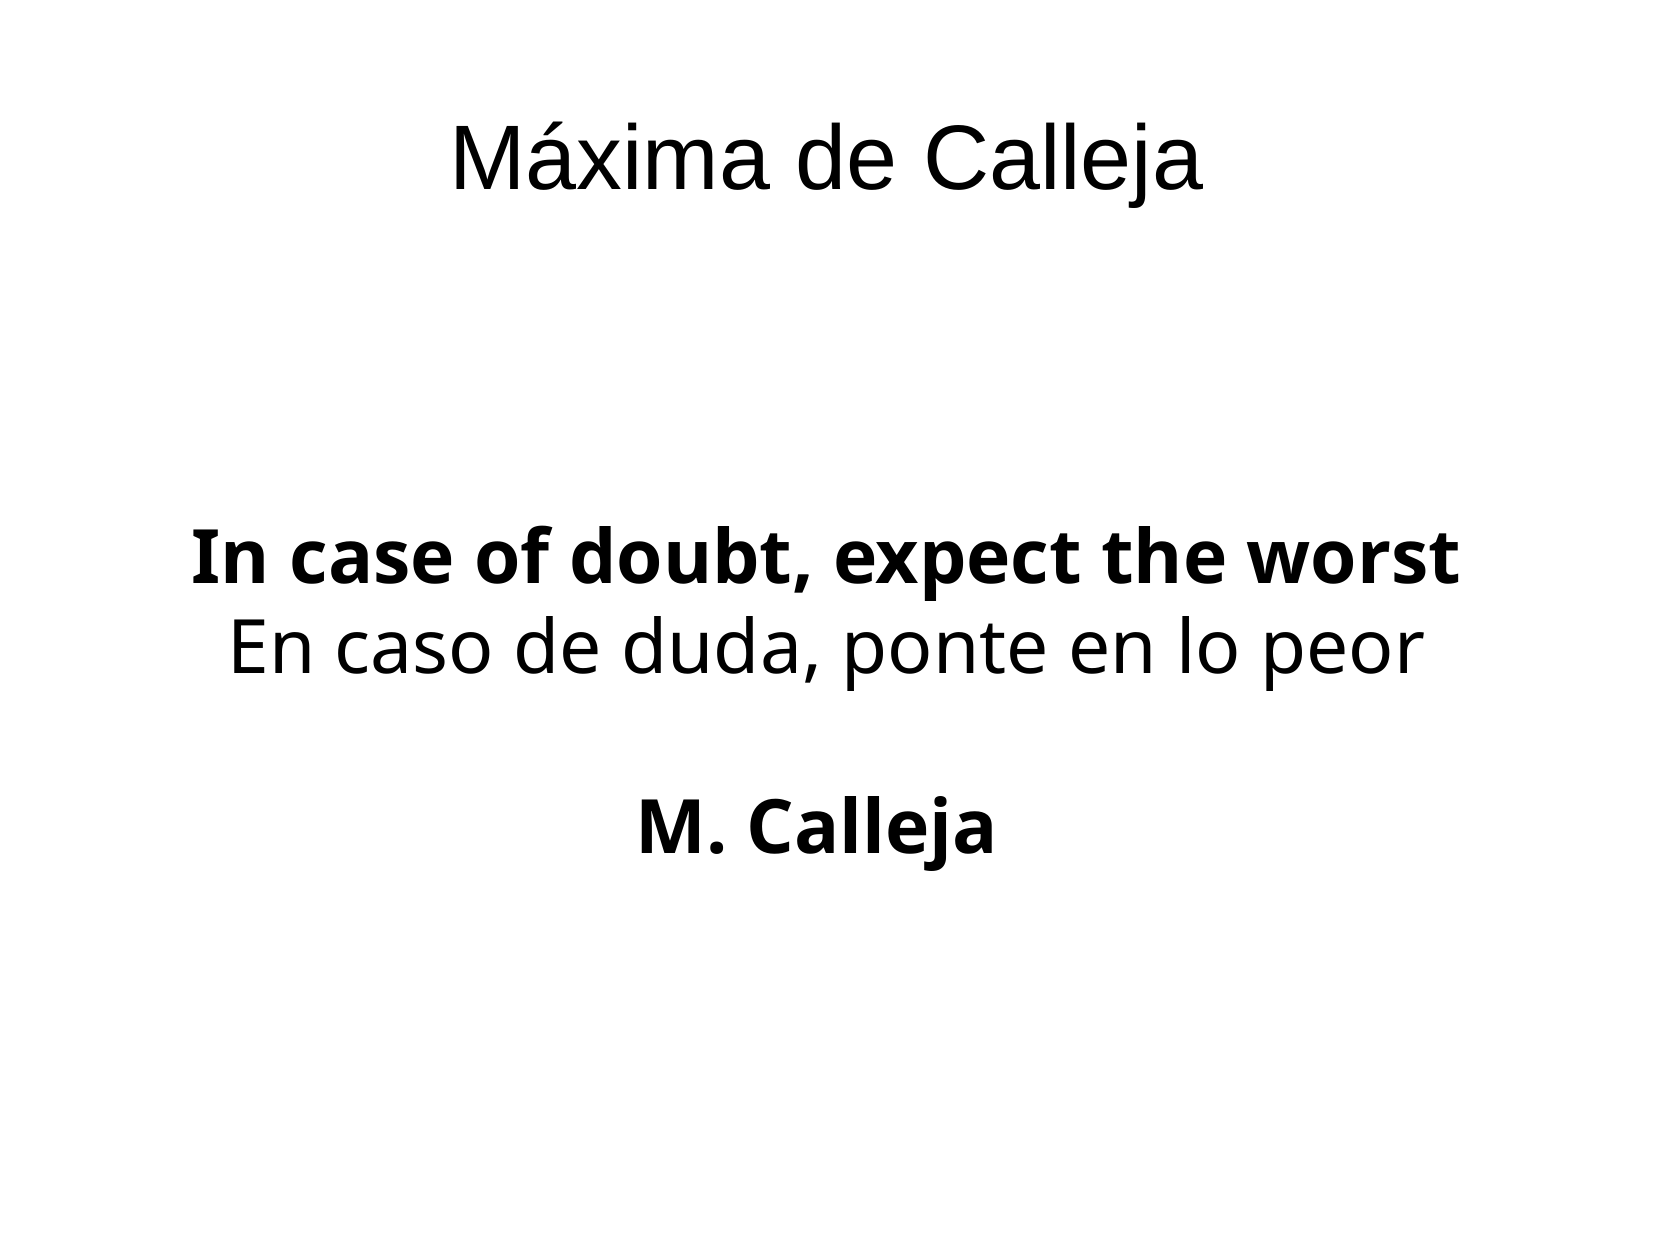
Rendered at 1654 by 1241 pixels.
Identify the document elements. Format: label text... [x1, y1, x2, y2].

text_box In case of doubt, expect the worst En caso de duda, ponte en lo peor M. Calleja [82, 290, 1571, 1087]
text_box Máxima de Calleja [82, 49, 1571, 257]
